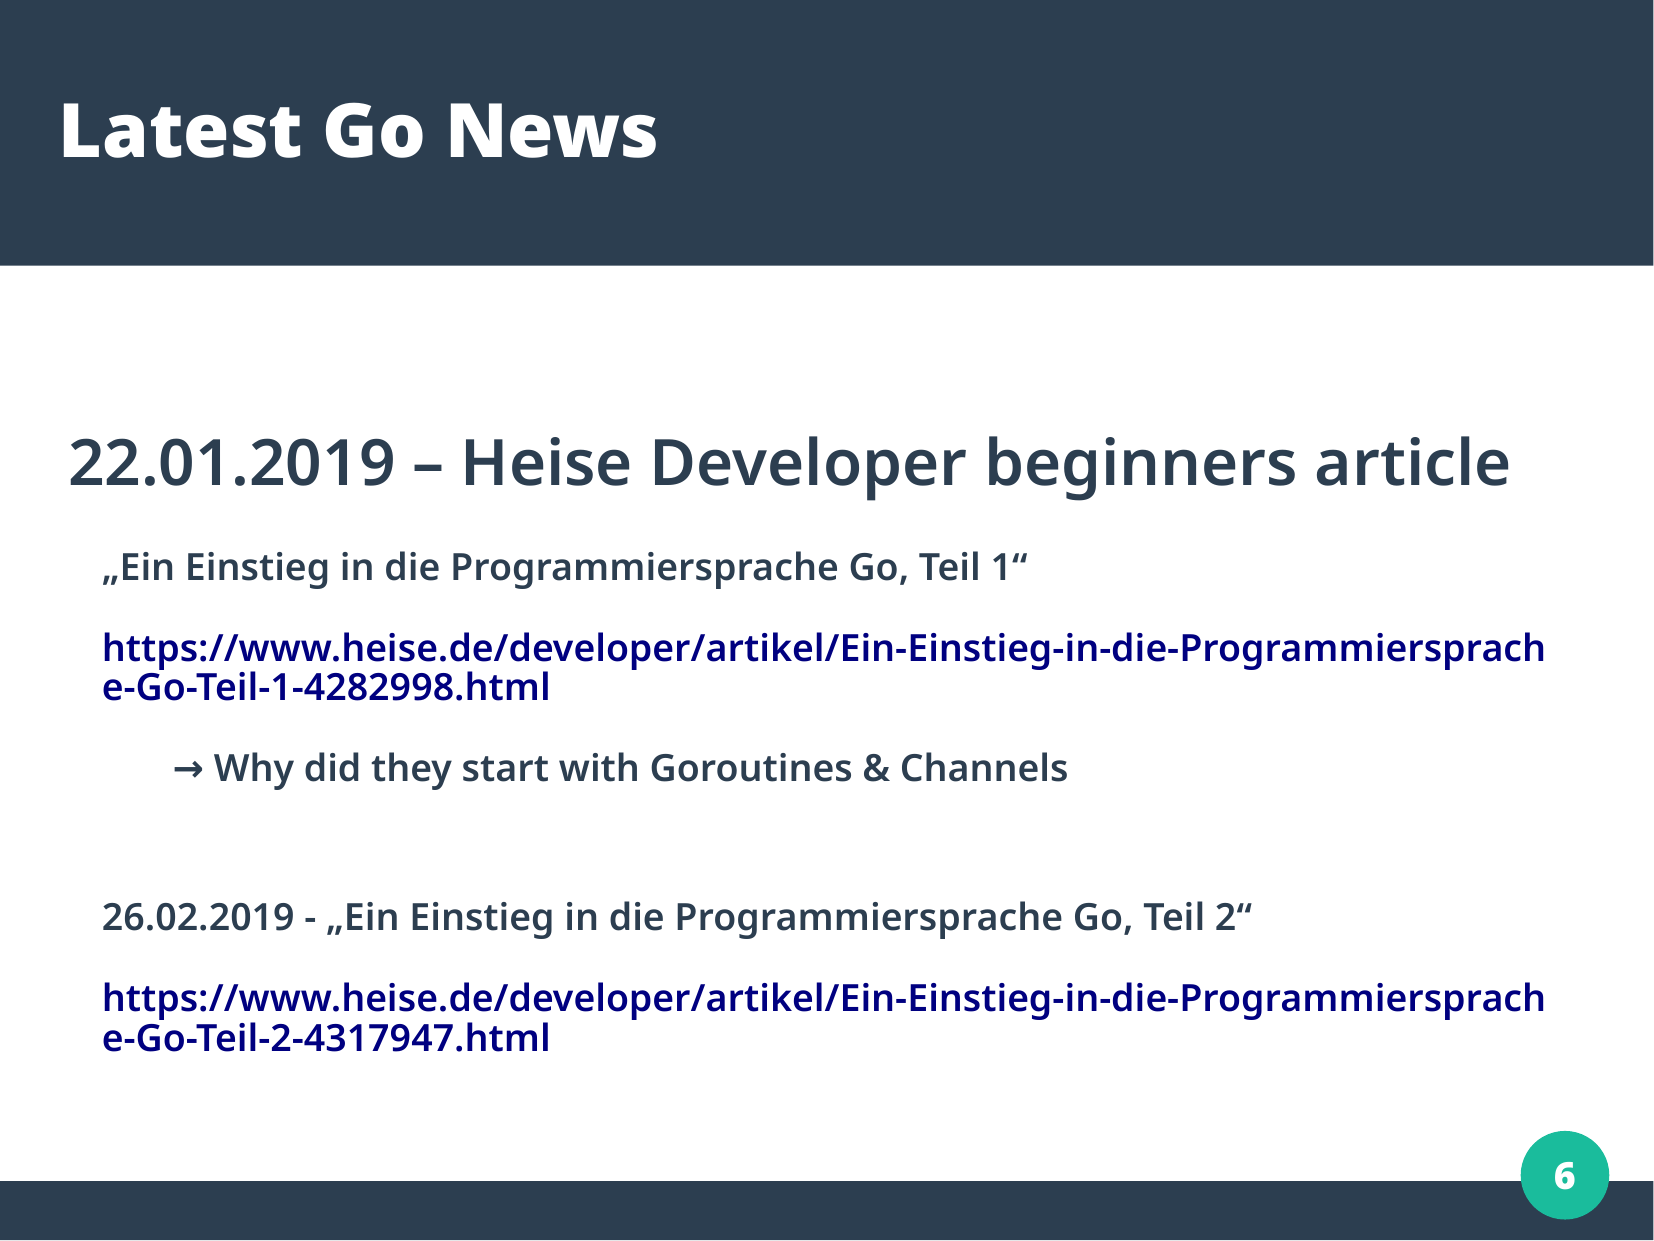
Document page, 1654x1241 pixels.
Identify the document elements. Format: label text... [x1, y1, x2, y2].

list 22.01.2019 – Heise Developer beginners article [0, 301, 1548, 508]
list „Ein Einstieg in die Programmiersprache Go, Teil 1“ https://www.heise.de/developer/artikel/Ein-Einstieg-in-die-Programmiersprache-Go-Teil-1-4282998.html → Why did they start with Goroutines & Channels 26.02.2019 - „Ein Einstieg in die Programmiersprache Go, Teil 2“ https://www.heise.de/developer/artikel/Ein-Einstieg-in-die-Programmiersprache-Go-Teil-2-4317947.html [30, 540, 1549, 1004]
list [41, 744, 1560, 1111]
title Latest Go News [59, 49, 1595, 207]
